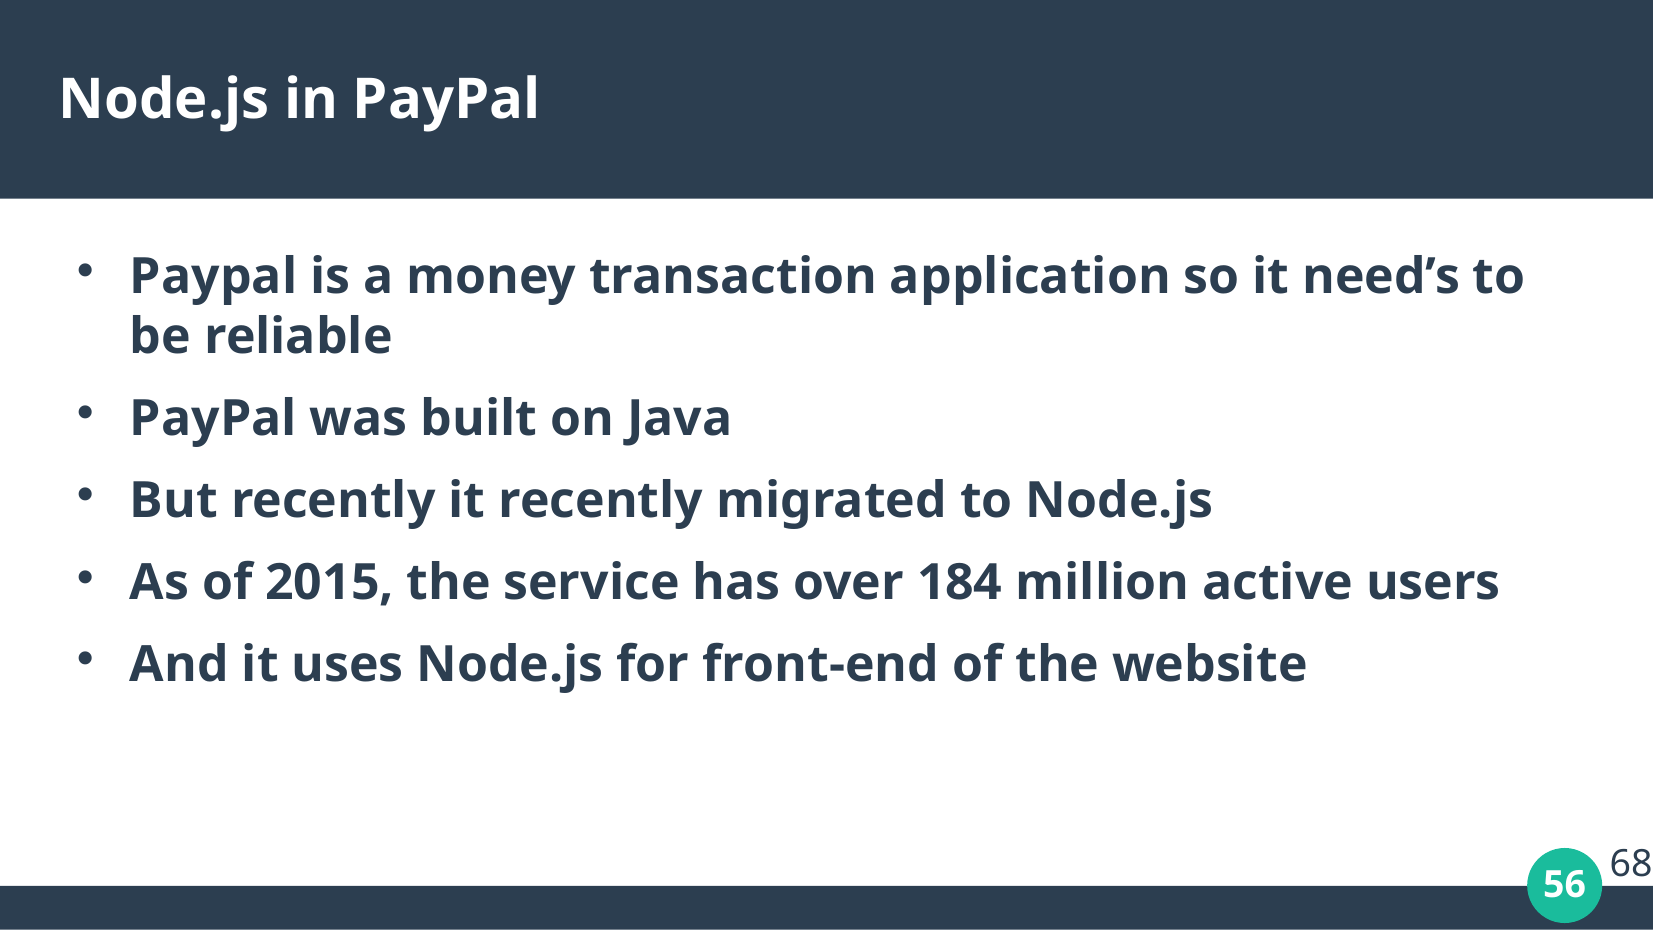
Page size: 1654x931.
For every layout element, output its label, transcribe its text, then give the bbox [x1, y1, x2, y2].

list Paypal is a money transaction application so it need’s to be reliable PayPal was built on Java But recently it recently migrated to Node.js As of 2015, the service has over 184 million active users And it uses Node.js for front-end of the website [59, 243, 1594, 864]
title Node.js in PayPal [59, 37, 1594, 155]
text_box 68 [1588, 830, 1654, 899]
